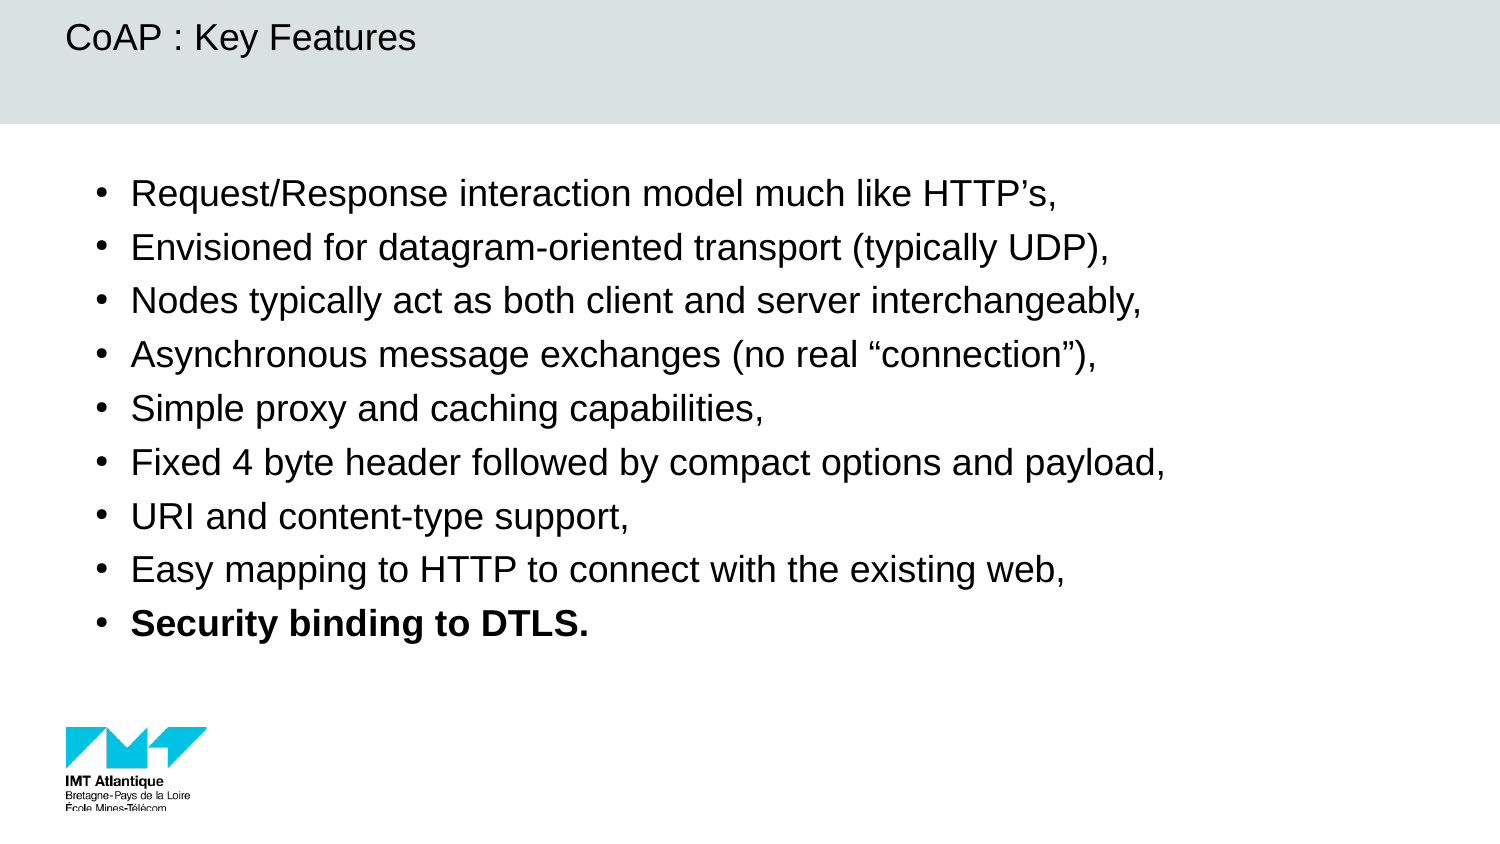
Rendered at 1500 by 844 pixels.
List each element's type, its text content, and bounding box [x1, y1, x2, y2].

title CoAP : Key Features [64, 0, 1252, 74]
text_box Request/Response interaction model much like HTTP’s, Envisioned for datagram-oriented transport (typically UDP), Nodes typically act as both client and server interchangeably, Asynchronous message exchanges (no real “connection”), Simple proxy and caching capabilities, Fixed 4 byte header followed by compact options and payload, URI and content-type support, Easy mapping to HTTP to connect with the existing web, Security binding to DTLS. [45, 165, 1321, 653]
